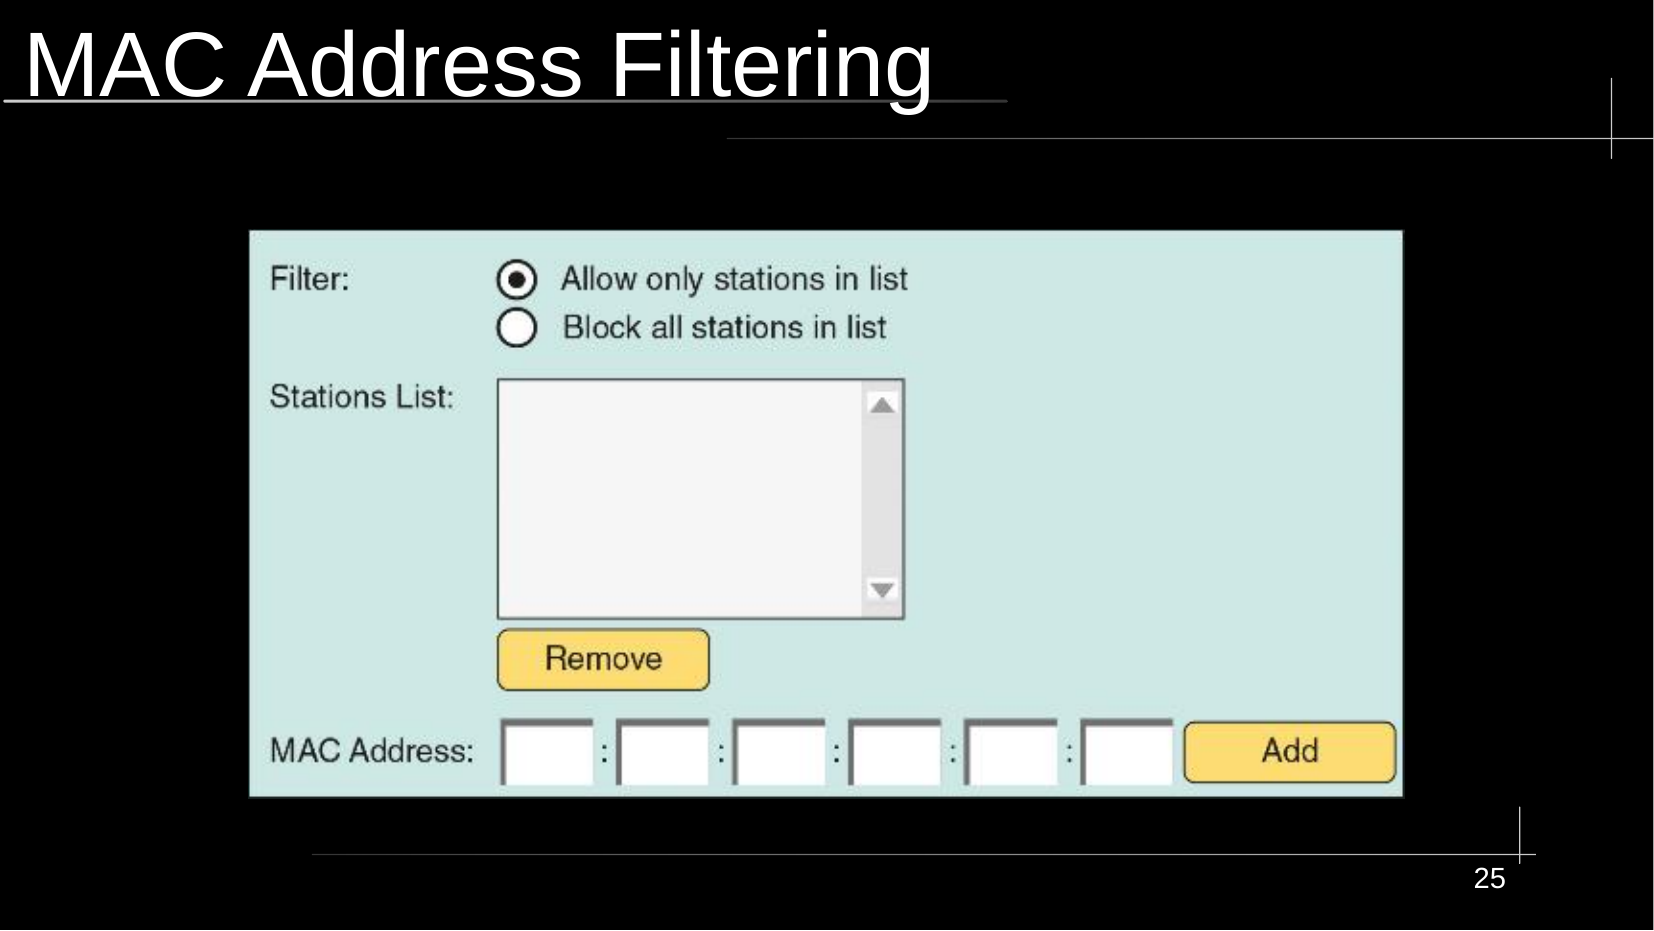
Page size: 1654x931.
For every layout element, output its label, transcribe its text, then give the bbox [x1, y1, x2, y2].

picture [248, 229, 1405, 799]
title MAC Address Filtering [23, 11, 1589, 119]
